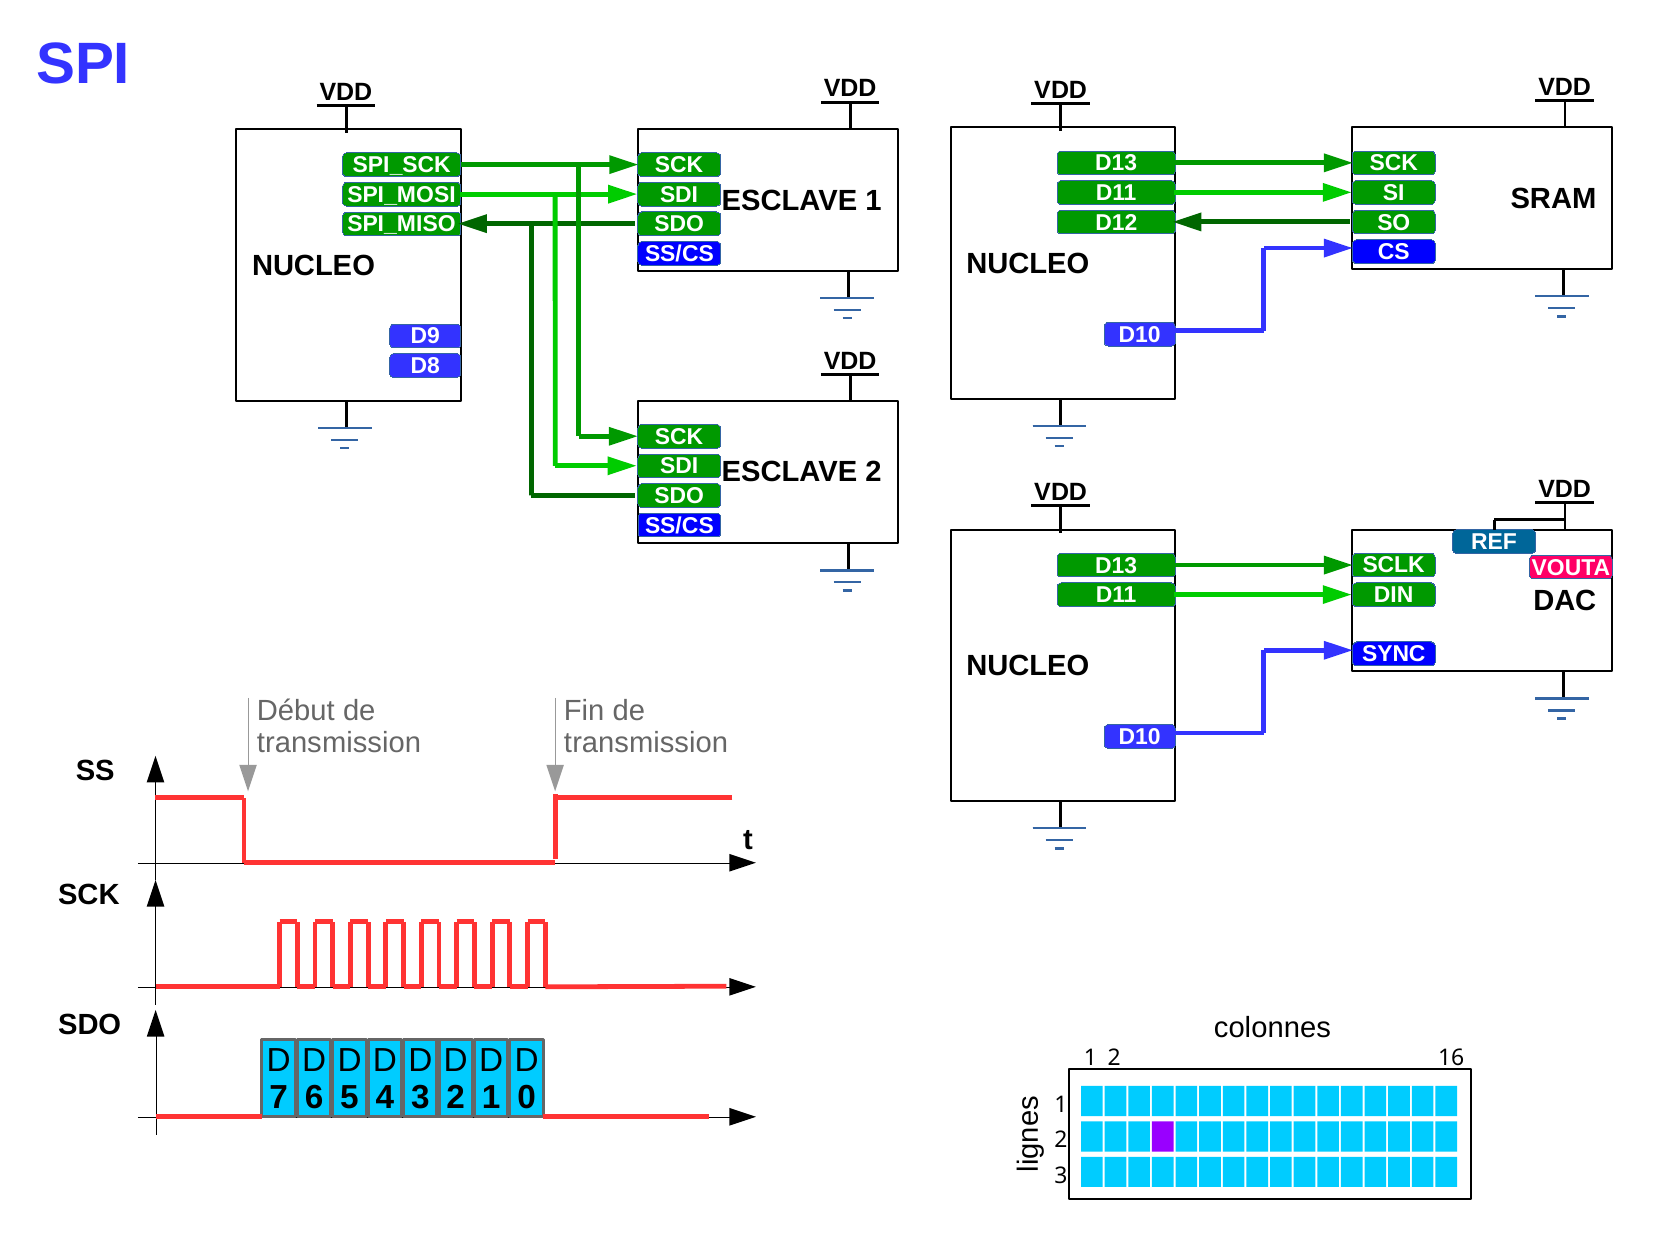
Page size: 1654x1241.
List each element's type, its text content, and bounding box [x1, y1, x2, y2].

text_box D13 [1057, 553, 1176, 577]
text_box VDD [1523, 64, 1613, 109]
text_box SDO [637, 483, 721, 508]
text_box D11 [1057, 180, 1176, 205]
text_box VDD [809, 66, 898, 110]
text_box D10 [1104, 724, 1176, 749]
text_box SS [61, 746, 140, 795]
text_box D 2 [439, 1039, 473, 1117]
text_box D 6 [297, 1039, 331, 1117]
text_box SDI [637, 454, 721, 478]
text_box NUCLEO [236, 129, 461, 401]
text_box D10 [1104, 322, 1176, 347]
text_box 16 [1423, 1033, 1483, 1075]
text_box D 5 [332, 1039, 367, 1117]
text_box D12 [1057, 210, 1176, 234]
text_box D 7 [261, 1039, 296, 1117]
text_box VOUTA [1529, 555, 1613, 579]
text_box Début de transmission [242, 686, 443, 767]
text_box NUCLEO [950, 529, 1176, 802]
text_box 2 [1039, 1116, 1085, 1151]
text_box D11 [1057, 582, 1176, 607]
text_box ESCLAVE 2 [637, 400, 898, 543]
text_box DIN [1352, 582, 1436, 607]
text_box SPI_SCK [342, 152, 461, 177]
text_box DAC [1352, 529, 1613, 672]
text_box SPI [21, 23, 408, 170]
text_box D9 [389, 324, 461, 348]
text_box SRAM [1352, 127, 1613, 270]
text_box VDD [809, 339, 898, 383]
text_box D 3 [403, 1039, 438, 1117]
text_box [1069, 1068, 1471, 1199]
text_box 1 [1039, 1080, 1085, 1116]
text_box Fin de transmission [549, 686, 751, 767]
text_box SCLK [1352, 553, 1436, 577]
text_box SCK [637, 424, 721, 449]
text_box SCK [1352, 151, 1436, 175]
text_box SCK [637, 152, 721, 177]
text_box NUCLEO [950, 127, 1176, 400]
text_box SS/CS [638, 513, 721, 537]
text_box VDD [1523, 467, 1613, 511]
text_box 3 [1039, 1151, 1085, 1194]
text_box VDD [1019, 470, 1108, 514]
text_box D 0 [509, 1039, 544, 1117]
text_box D 1 [474, 1039, 508, 1117]
text_box SI [1352, 180, 1436, 205]
text_box D 4 [368, 1039, 402, 1117]
text_box SDO [43, 1000, 137, 1049]
text_box 2 [1092, 1033, 1138, 1075]
text_box SCK [43, 870, 136, 919]
text_box D13 [1057, 151, 1176, 175]
text_box SDO [637, 211, 721, 236]
text_box D8 [389, 353, 461, 378]
text_box SS/CS [637, 241, 721, 266]
text_box VDD [304, 70, 394, 114]
text_box colonnes [1199, 1003, 1347, 1052]
text_box lignes [1003, 1080, 1039, 1188]
text_box SPI_MOSI [342, 182, 461, 207]
text_box ESCLAVE 1 [637, 129, 898, 271]
text_box CS [1352, 239, 1436, 264]
text_box SDI [637, 182, 721, 207]
text_box VDD [1019, 68, 1108, 112]
text_box t [728, 815, 768, 864]
text_box SPI_MISO [342, 212, 461, 236]
text_box 1 [1069, 1033, 1092, 1075]
text_box REF [1452, 529, 1536, 554]
text_box SO [1352, 210, 1436, 234]
text_box SYNC [1352, 641, 1436, 666]
